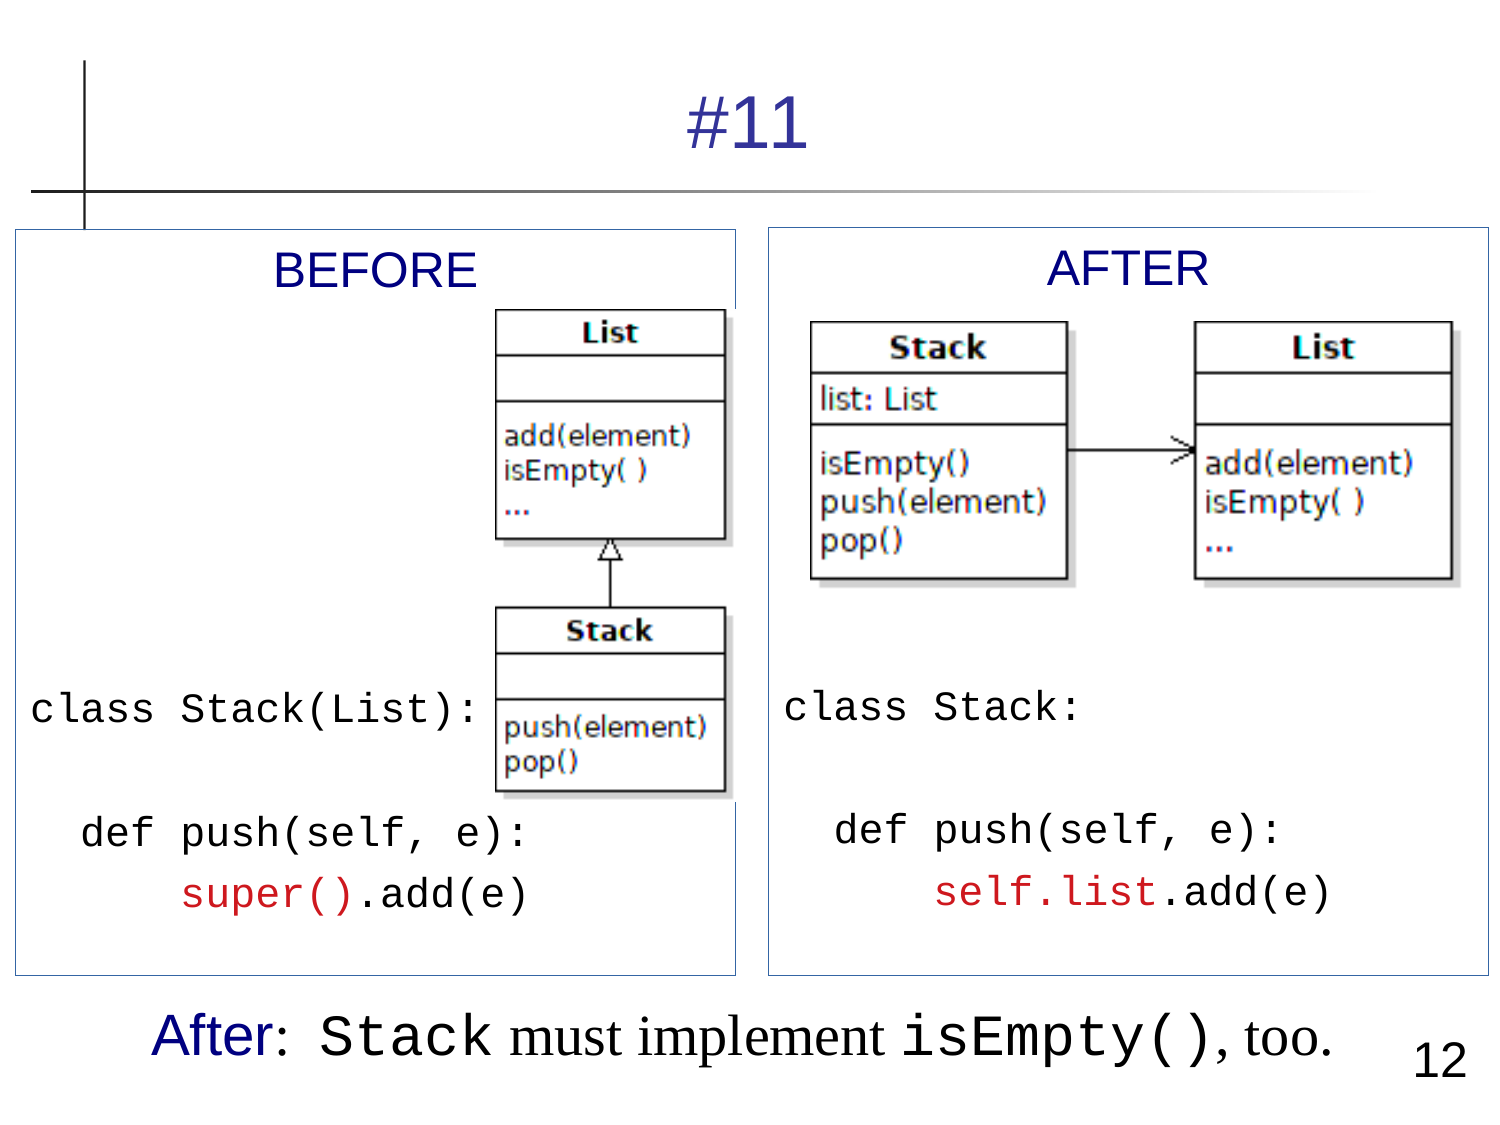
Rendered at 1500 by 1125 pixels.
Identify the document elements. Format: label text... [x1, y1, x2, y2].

title #11 [50, 37, 1450, 201]
text_box After: Stack must implement isEmpty(), too. [45, 990, 1441, 1075]
picture [495, 309, 736, 802]
text_box <number> [1380, 1020, 1500, 1095]
list BEFORE class Stack(List): def push(self, e): super().add(e) [15, 229, 736, 976]
list AFTER class Stack: def push(self, e): self.list.add(e) [768, 227, 1489, 976]
picture [810, 321, 1464, 591]
